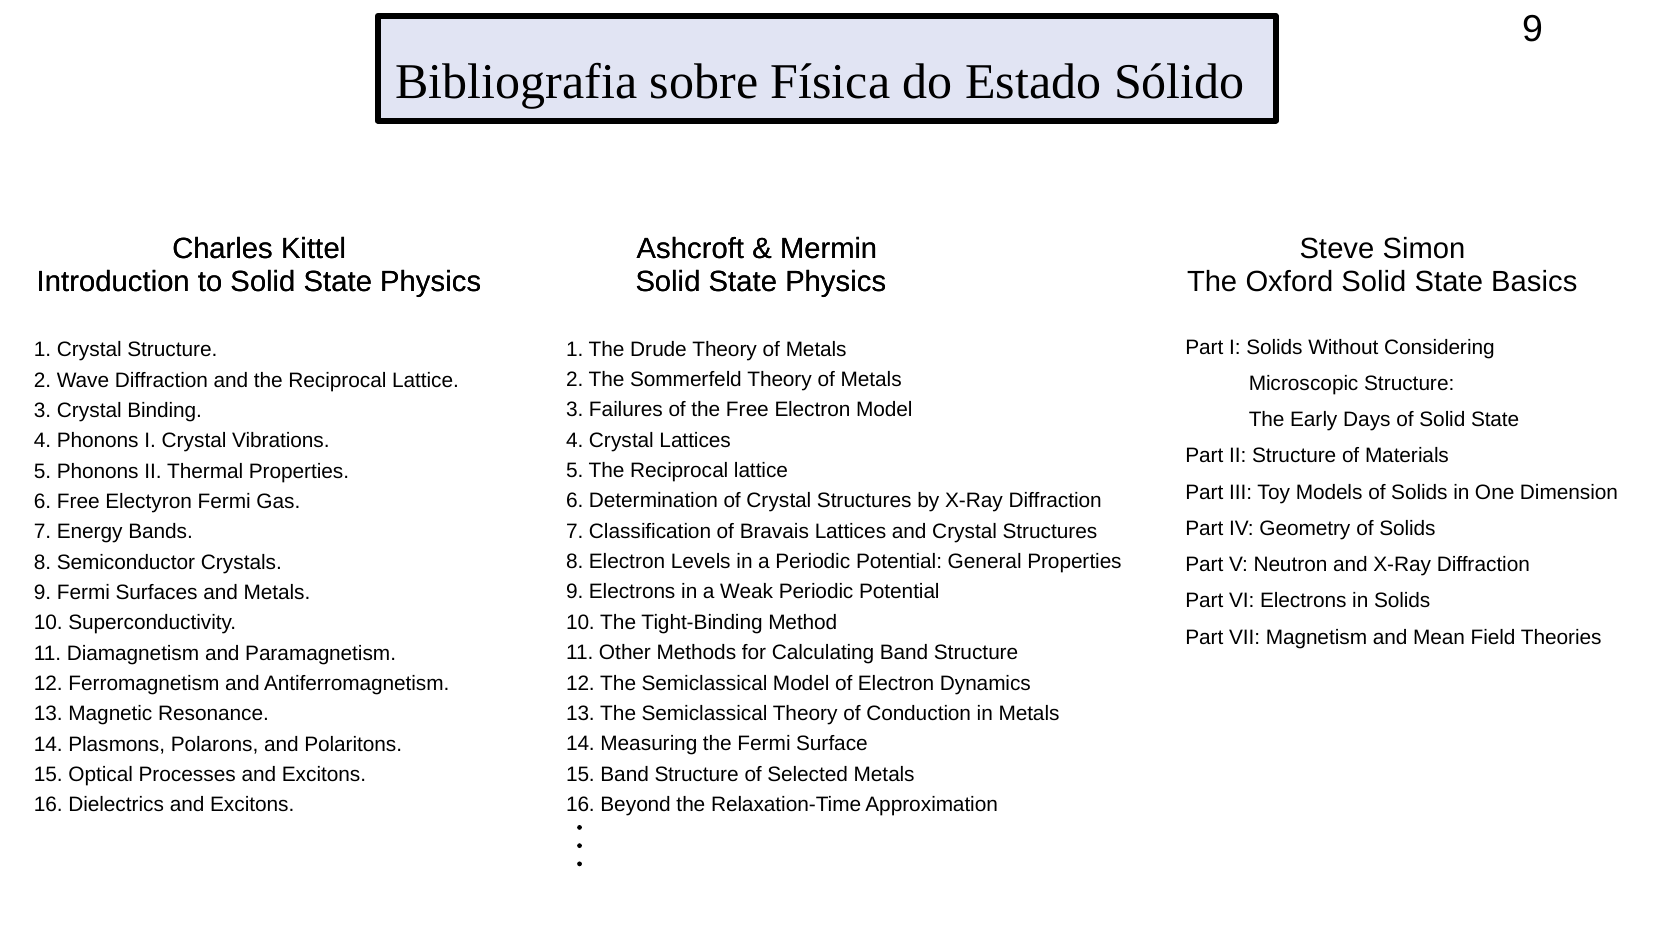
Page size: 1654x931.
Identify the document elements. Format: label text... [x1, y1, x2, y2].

text_box 1. Crystal Structure. 2. Wave Diffraction and the Reciprocal Lattice. 3. Crystal Binding. 4. Phonons I. Crystal Vibrations. 5. Phonons II. Thermal Properties. 6. Free Electyron Fermi Gas. 7. Energy Bands. 8. Semiconductor Crystals. 9. Fermi Surfaces and Metals. 10. Superconductivity. 11. Diamagnetism and Paramagnetism. 12. Ferromagnetism and Antiferromagnetism. 13. Magnetic Resonance. 14. Plasmons, Polarons, and Polaritons. 15. Optical Processes and Excitons. 16. Dielectrics and Excitons. [19, 330, 554, 872]
text_box Bibliografia sobre Física do Estado Sólido [377, 15, 1276, 121]
text_box 9 [1507, 0, 1654, 71]
text_box Ashcroft & Mermin Solid State Physics [518, 224, 1005, 305]
text_box 1. The Drude Theory of Metals 2. The Sommerfeld Theory of Metals 3. Failures of the Free Electron Model 4. Crystal Lattices 5. The Reciprocal lattice 6. Determination of Crystal Structures by X-Ray Diffraction 7. Classification of Bravais Lattices and Crystal Structures 8. Electron Levels in a Periodic Potential: General Properties 9. Electrons in a Weak Periodic Potential 10. The Tight-Binding Method 11. Other Methods for Calculating Band Structure 12. The Semiclassical Model of Electron Dynamics 13. The Semiclassical Theory of Conduction in Metals 14. Measuring the Fermi Surface 15. Band Structure of Selected Metals 16. Beyond the Relaxation-Time Approximation [551, 330, 1140, 854]
text_box Part I: Solids Without Considering Microscopic Structure: The Early Days of Solid State Part II: Structure of Materials Part III: Toy Models of Solids in One Dimension Part IV: Geometry of Solids Part V: Neutron and X-Ray Diffraction Part VI: Electrons in Solids Part VII: Magnetism and Mean Field Theories [1185, 335, 1629, 758]
text_box Steve Simon The Oxford Solid State Basics [1167, 224, 1606, 305]
text_box Charles Kittel Introduction to Solid State Physics [16, 224, 503, 305]
picture [571, 823, 584, 868]
